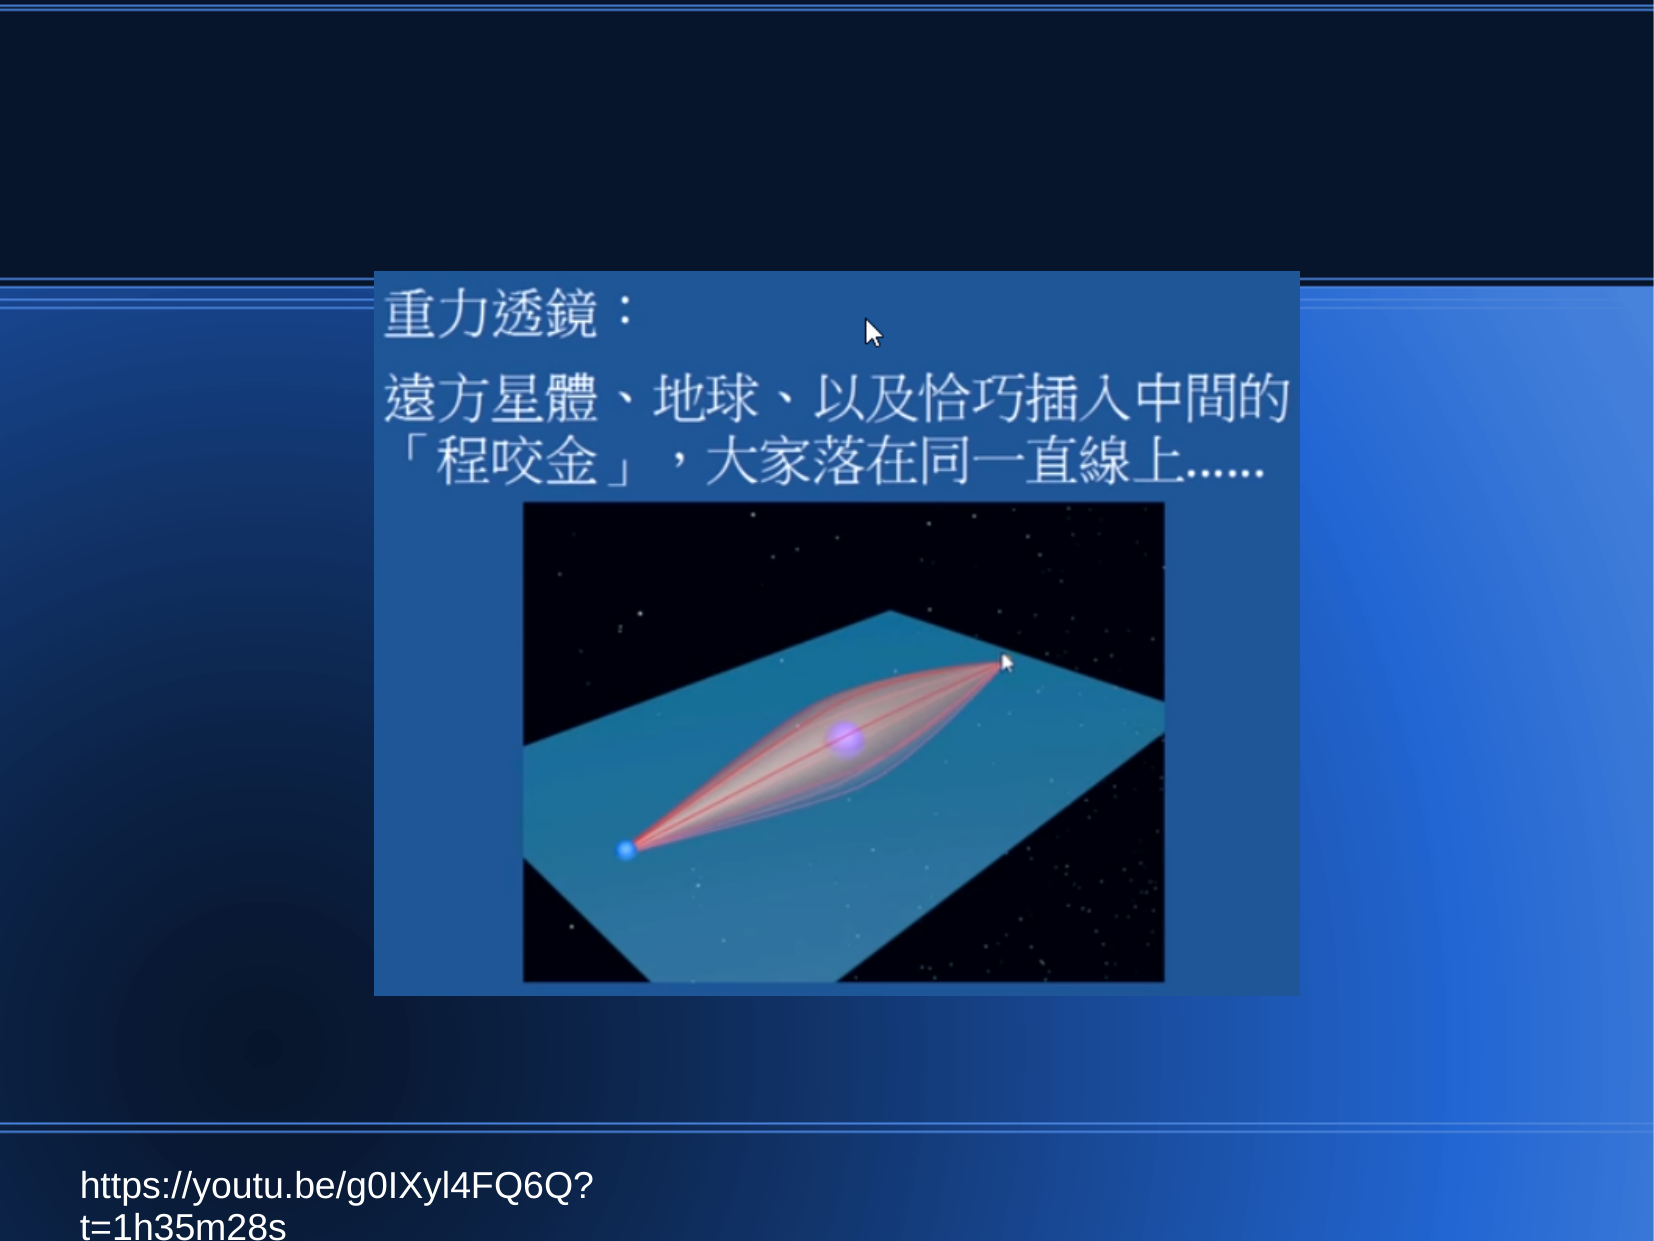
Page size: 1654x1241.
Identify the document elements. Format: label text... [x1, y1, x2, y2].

text_box https://youtu.be/g0IXyl4FQ6Q?t=1h35m28s [65, 1157, 815, 1215]
picture [0, 0, 1654, 1241]
